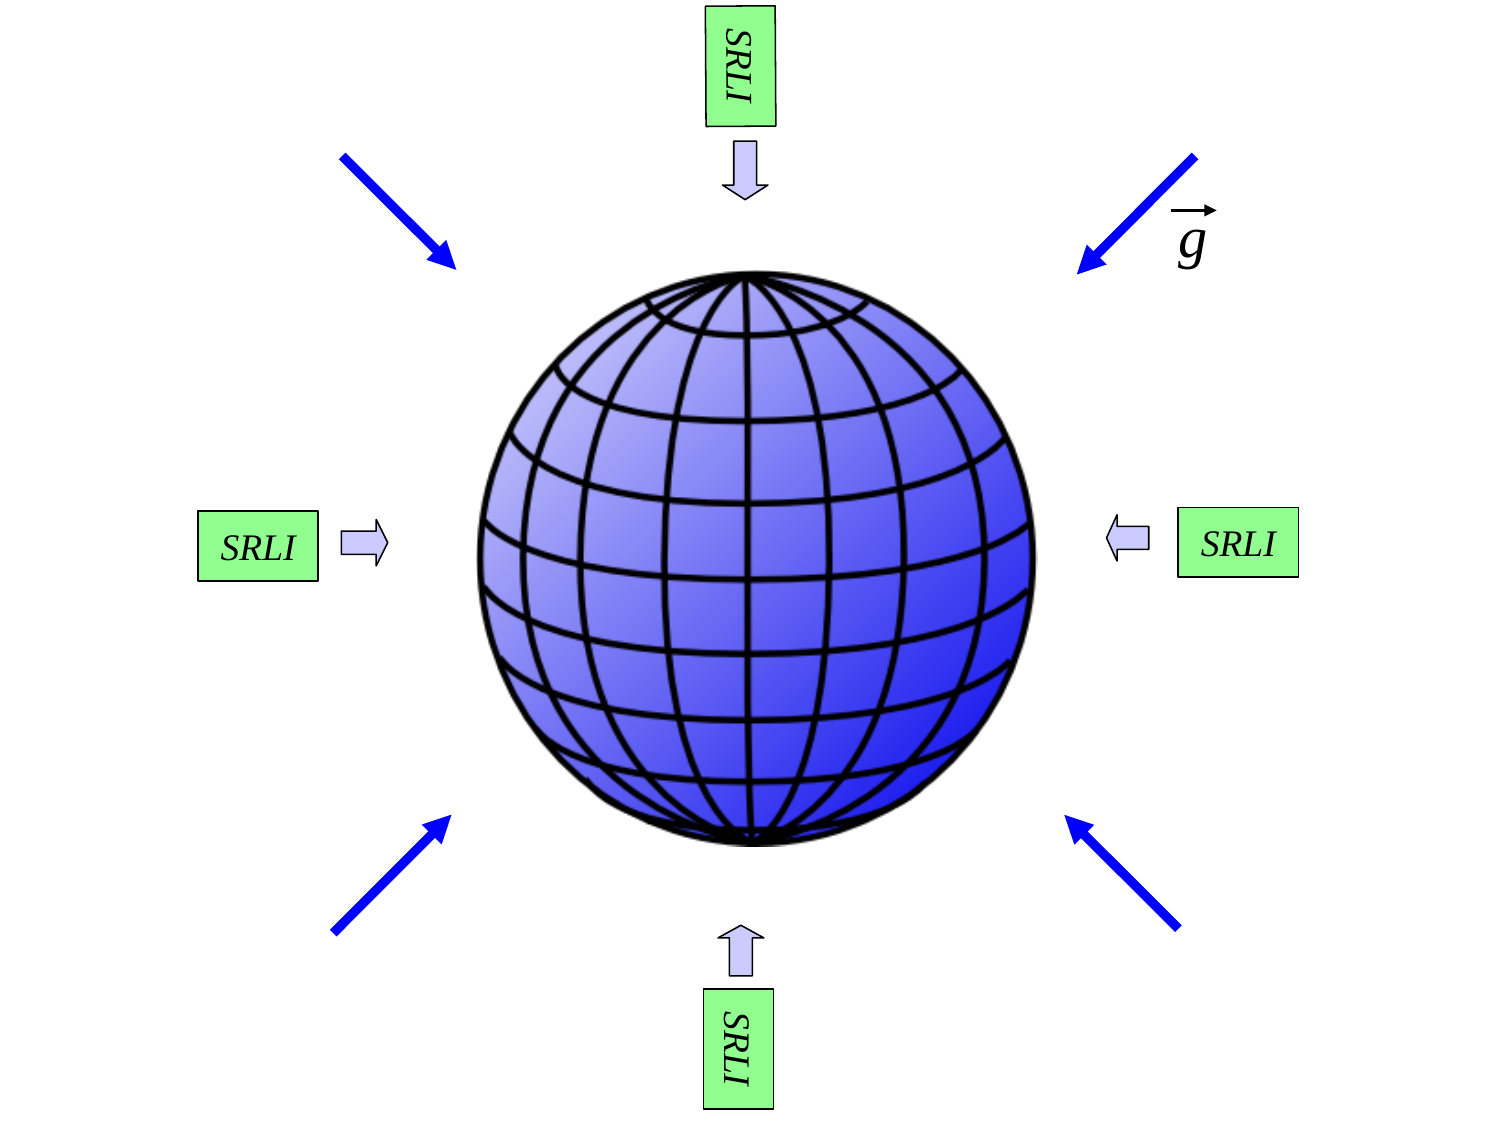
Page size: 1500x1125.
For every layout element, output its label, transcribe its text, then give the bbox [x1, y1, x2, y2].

text_box g [1163, 193, 1223, 279]
text_box SRLI [705, 5, 776, 127]
text_box [1106, 514, 1149, 561]
text_box SRLI [703, 988, 774, 1110]
text_box [717, 925, 764, 976]
text_box SRLI [1178, 507, 1299, 578]
text_box [341, 519, 388, 566]
text_box SRLI [197, 510, 319, 581]
text_box [722, 141, 768, 200]
picture [476, 270, 1038, 847]
